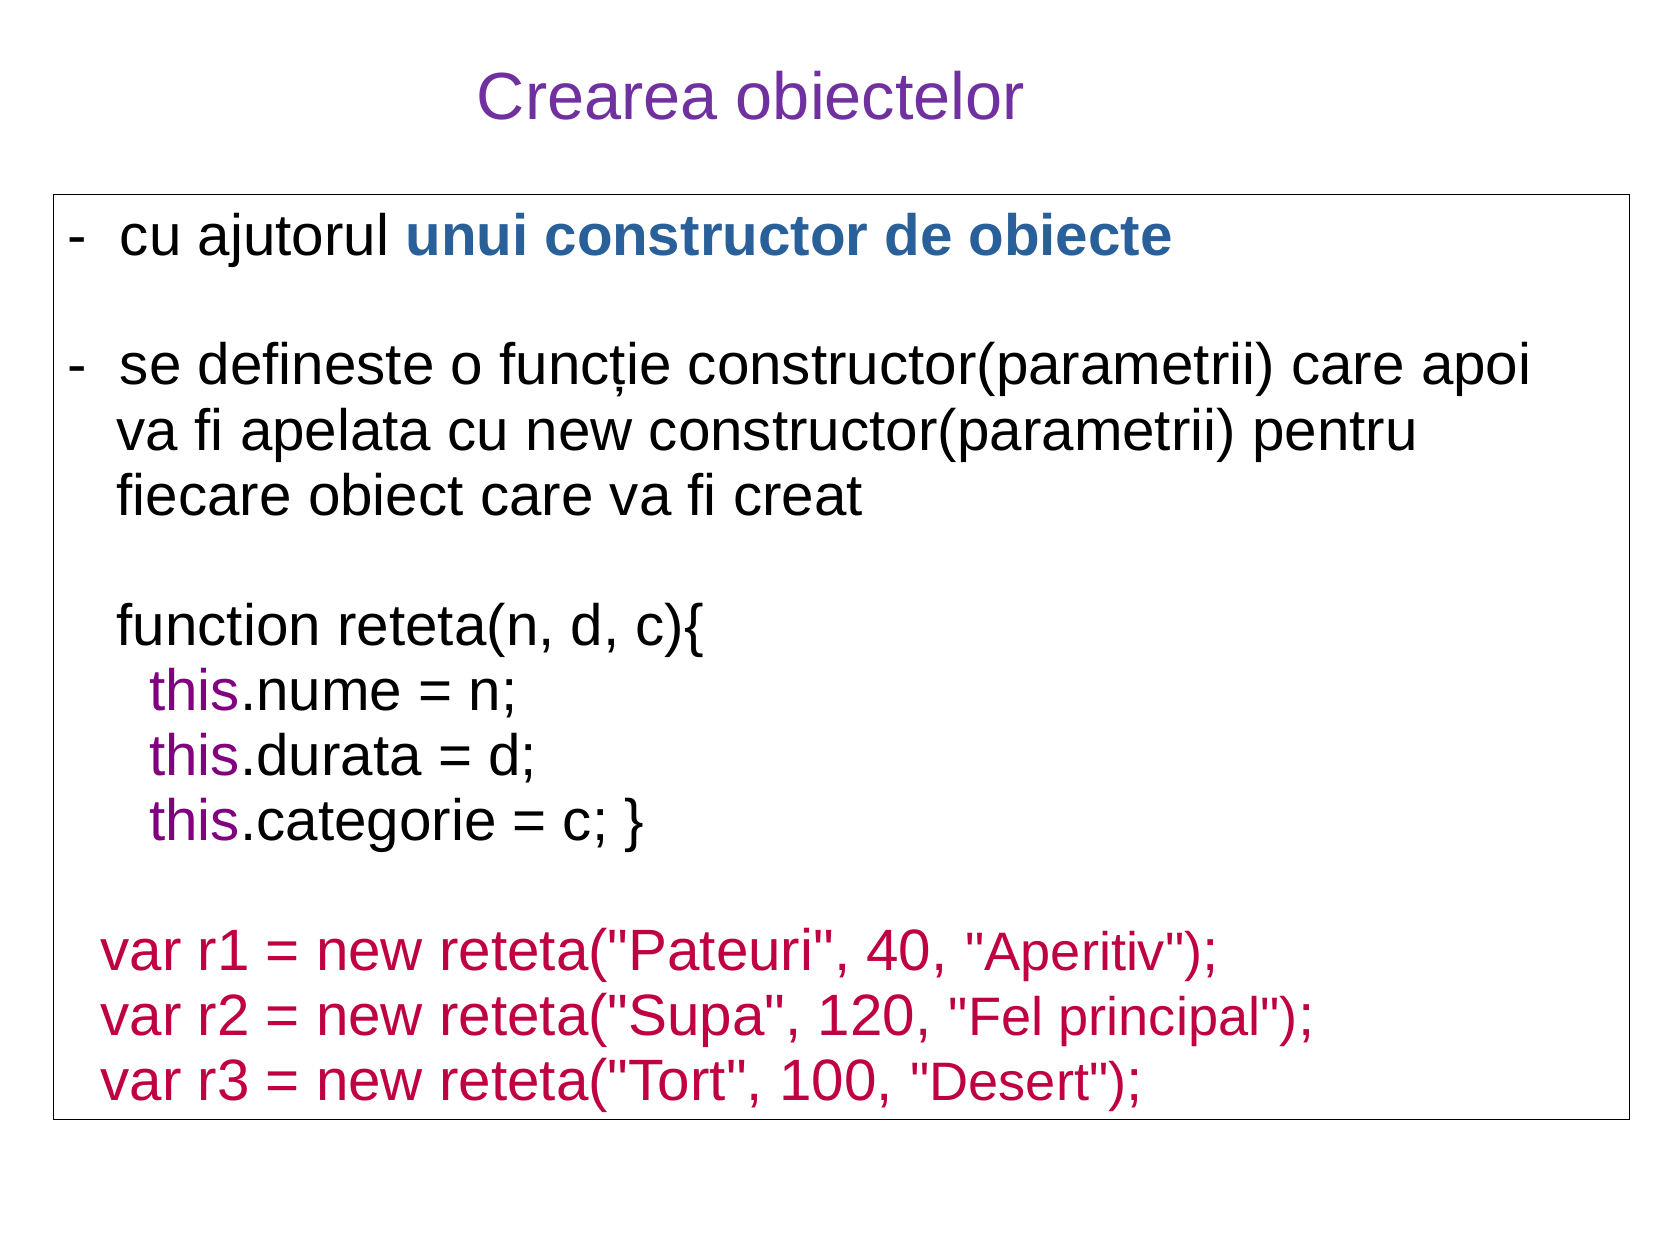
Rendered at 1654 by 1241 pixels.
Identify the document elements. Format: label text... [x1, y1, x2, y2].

text_box - cu ajutorul unui constructor de obiecte - se defineste o funcție constructor(parametrii) care apoi va fi apelata cu new constructor(parametrii) pentru fiecare obiect care va fi creat function reteta(n, d, c){ this.nume = n; this.durata = d; this.categorie = c; } var r1 = new reteta("Pateuri", 40, "Aperitiv"); var r2 = new reteta("Supa", 120, "Fel principal"); var r3 = new reteta("Tort", 100, "Desert"); [53, 194, 1630, 1120]
text_box Crearea obiectelor [462, 45, 1114, 140]
